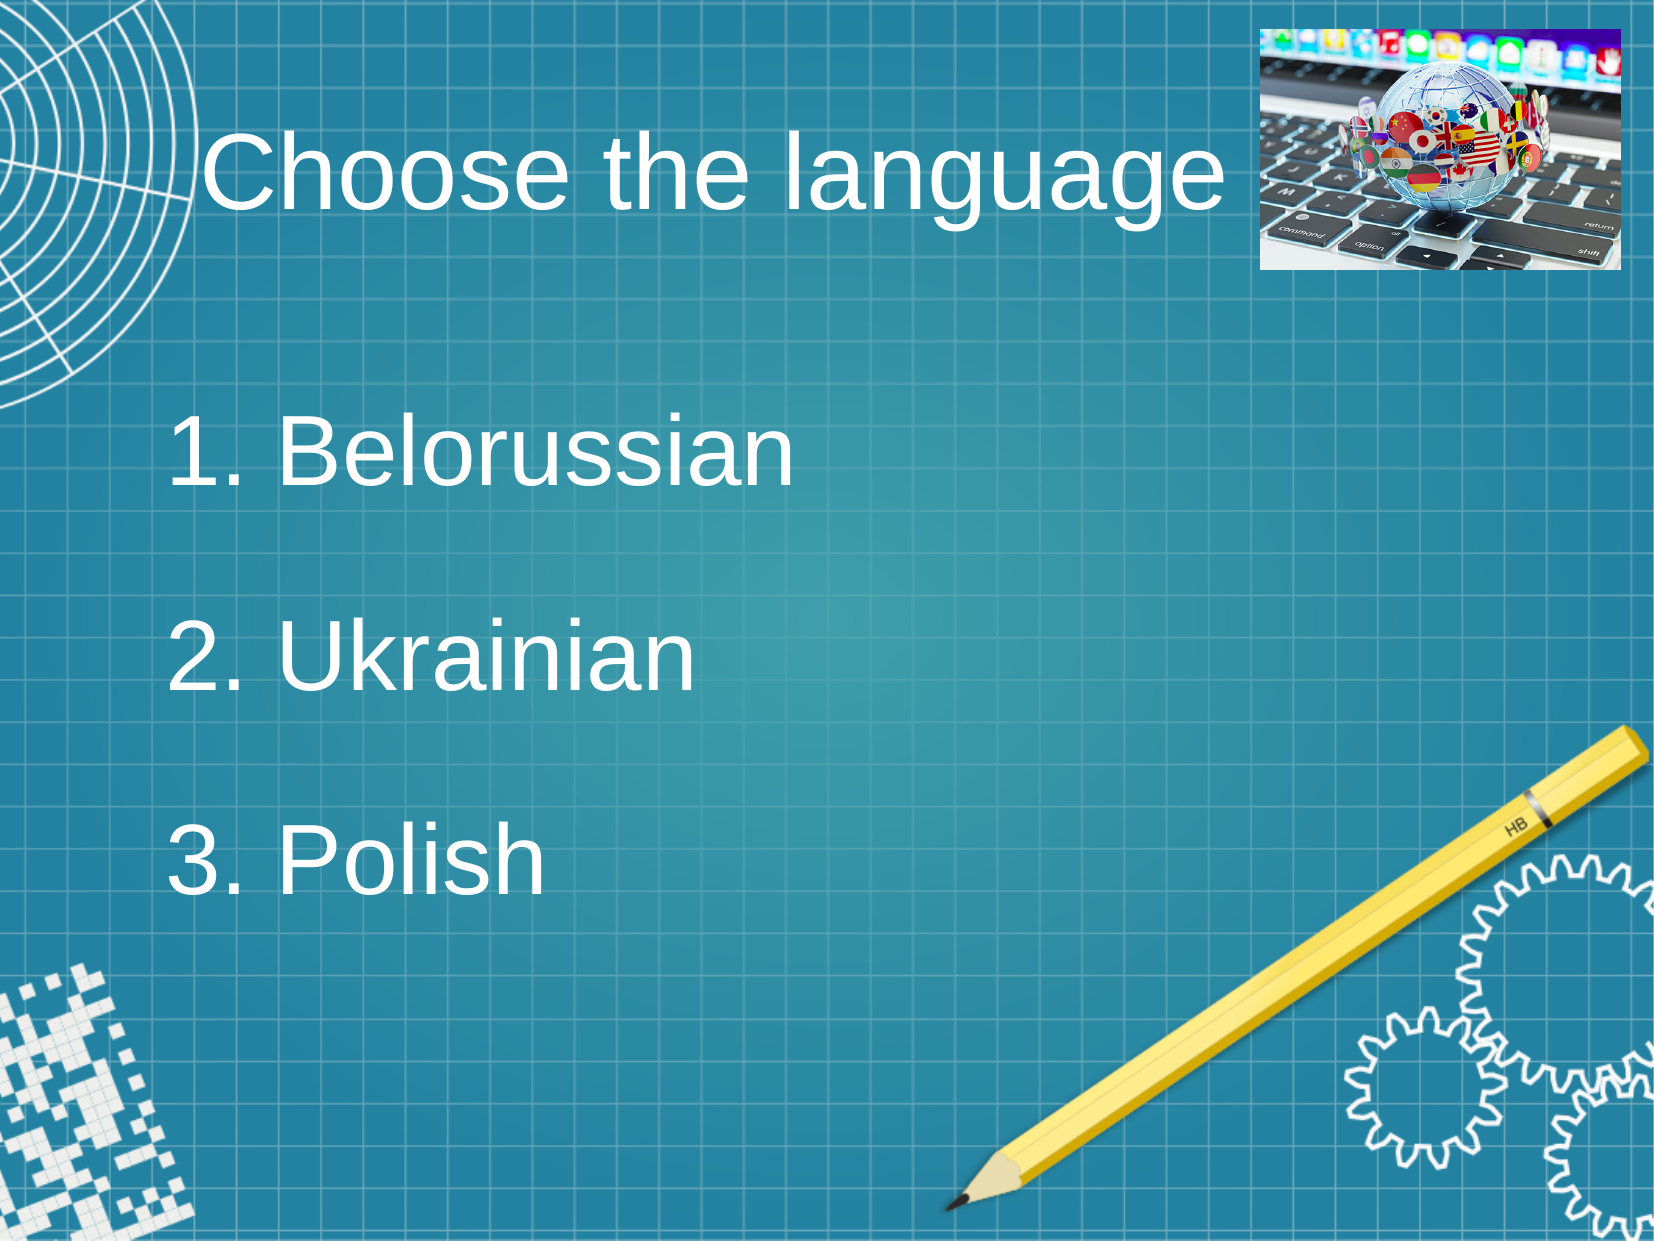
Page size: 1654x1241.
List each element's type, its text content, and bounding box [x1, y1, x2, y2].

title Choose the language [0, 30, 1459, 314]
subtitle 1. Belorussian 2. Ukrainian 3. Polish [165, 330, 1654, 982]
picture [0, 0, 1654, 1241]
